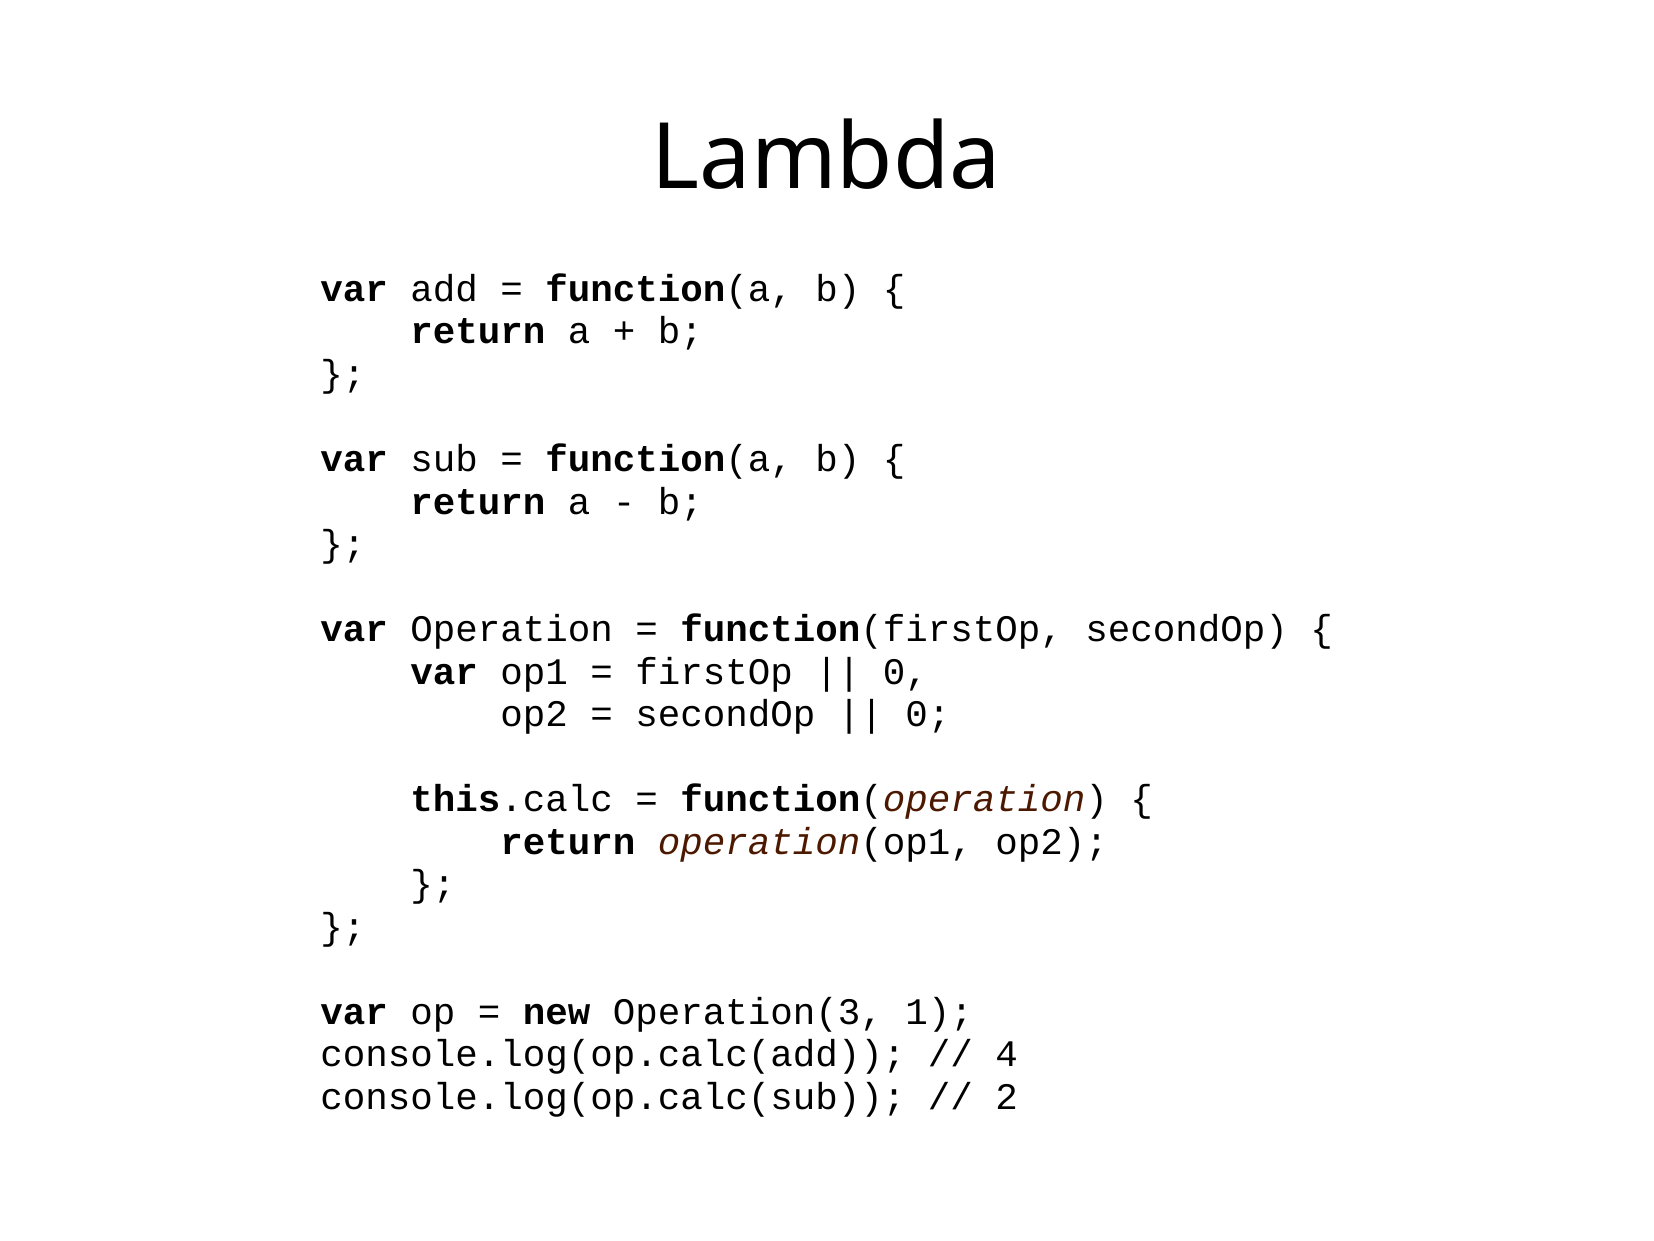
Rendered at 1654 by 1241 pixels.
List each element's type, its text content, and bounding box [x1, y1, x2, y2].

title Lambda [82, 56, 1571, 250]
text_box var add = function(a, b) { return a + b; }; var sub = function(a, b) { return a - b; }; var Operation = function(firstOp, secondOp) { var op1 = firstOp || 0, op2 = secondOp || 0; this.calc = function(operation) { return operation(op1, op2); }; }; var op = new Operation(3, 1); console.log(op.calc(add)); // 4 console.log(op.calc(sub)); // 2 [305, 262, 1348, 1129]
